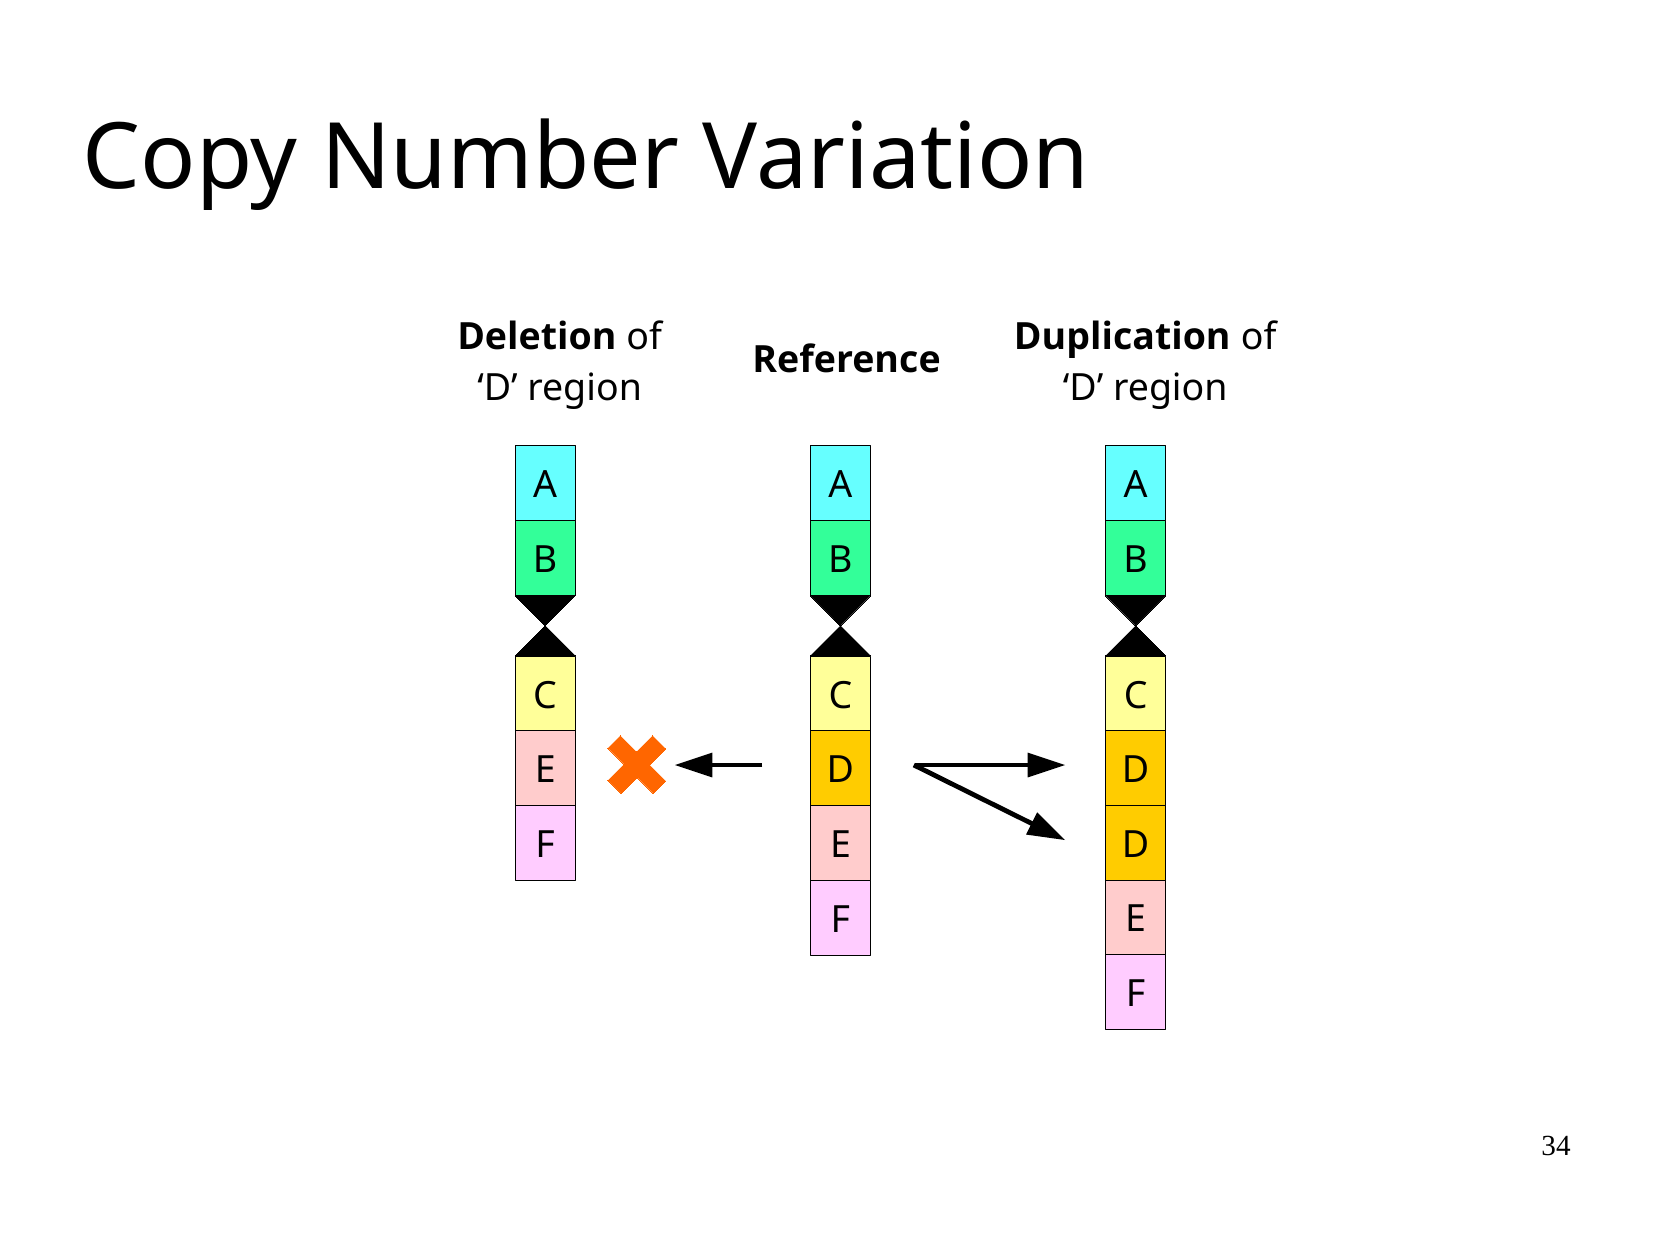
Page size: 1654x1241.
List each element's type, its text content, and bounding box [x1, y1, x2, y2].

text_box [810, 595, 871, 656]
text_box D [1105, 805, 1166, 881]
text_box A [810, 445, 871, 520]
text_box B [1105, 520, 1166, 595]
text_box [515, 595, 576, 656]
text_box D [1105, 730, 1166, 805]
text_box A [515, 445, 576, 520]
text_box C [1105, 656, 1166, 730]
text_box D [810, 730, 871, 805]
text_box [1105, 595, 1166, 656]
text_box Deletion of ‘D’ region [442, 301, 653, 409]
text_box Duplication of ‘D’ region [999, 301, 1257, 409]
title Copy Number Variation [82, 49, 1571, 257]
text_box E [515, 730, 576, 805]
text_box F [810, 880, 871, 956]
text_box F [1105, 954, 1166, 1030]
text_box E [810, 805, 871, 880]
text_box C [810, 656, 871, 730]
text_box F [515, 805, 576, 881]
text_box E [1105, 881, 1166, 954]
text_box Reference [737, 325, 930, 386]
text_box A [1105, 445, 1166, 520]
text_box [607, 735, 666, 794]
text_box B [515, 520, 576, 595]
text_box C [515, 656, 576, 730]
text_box B [810, 520, 871, 595]
